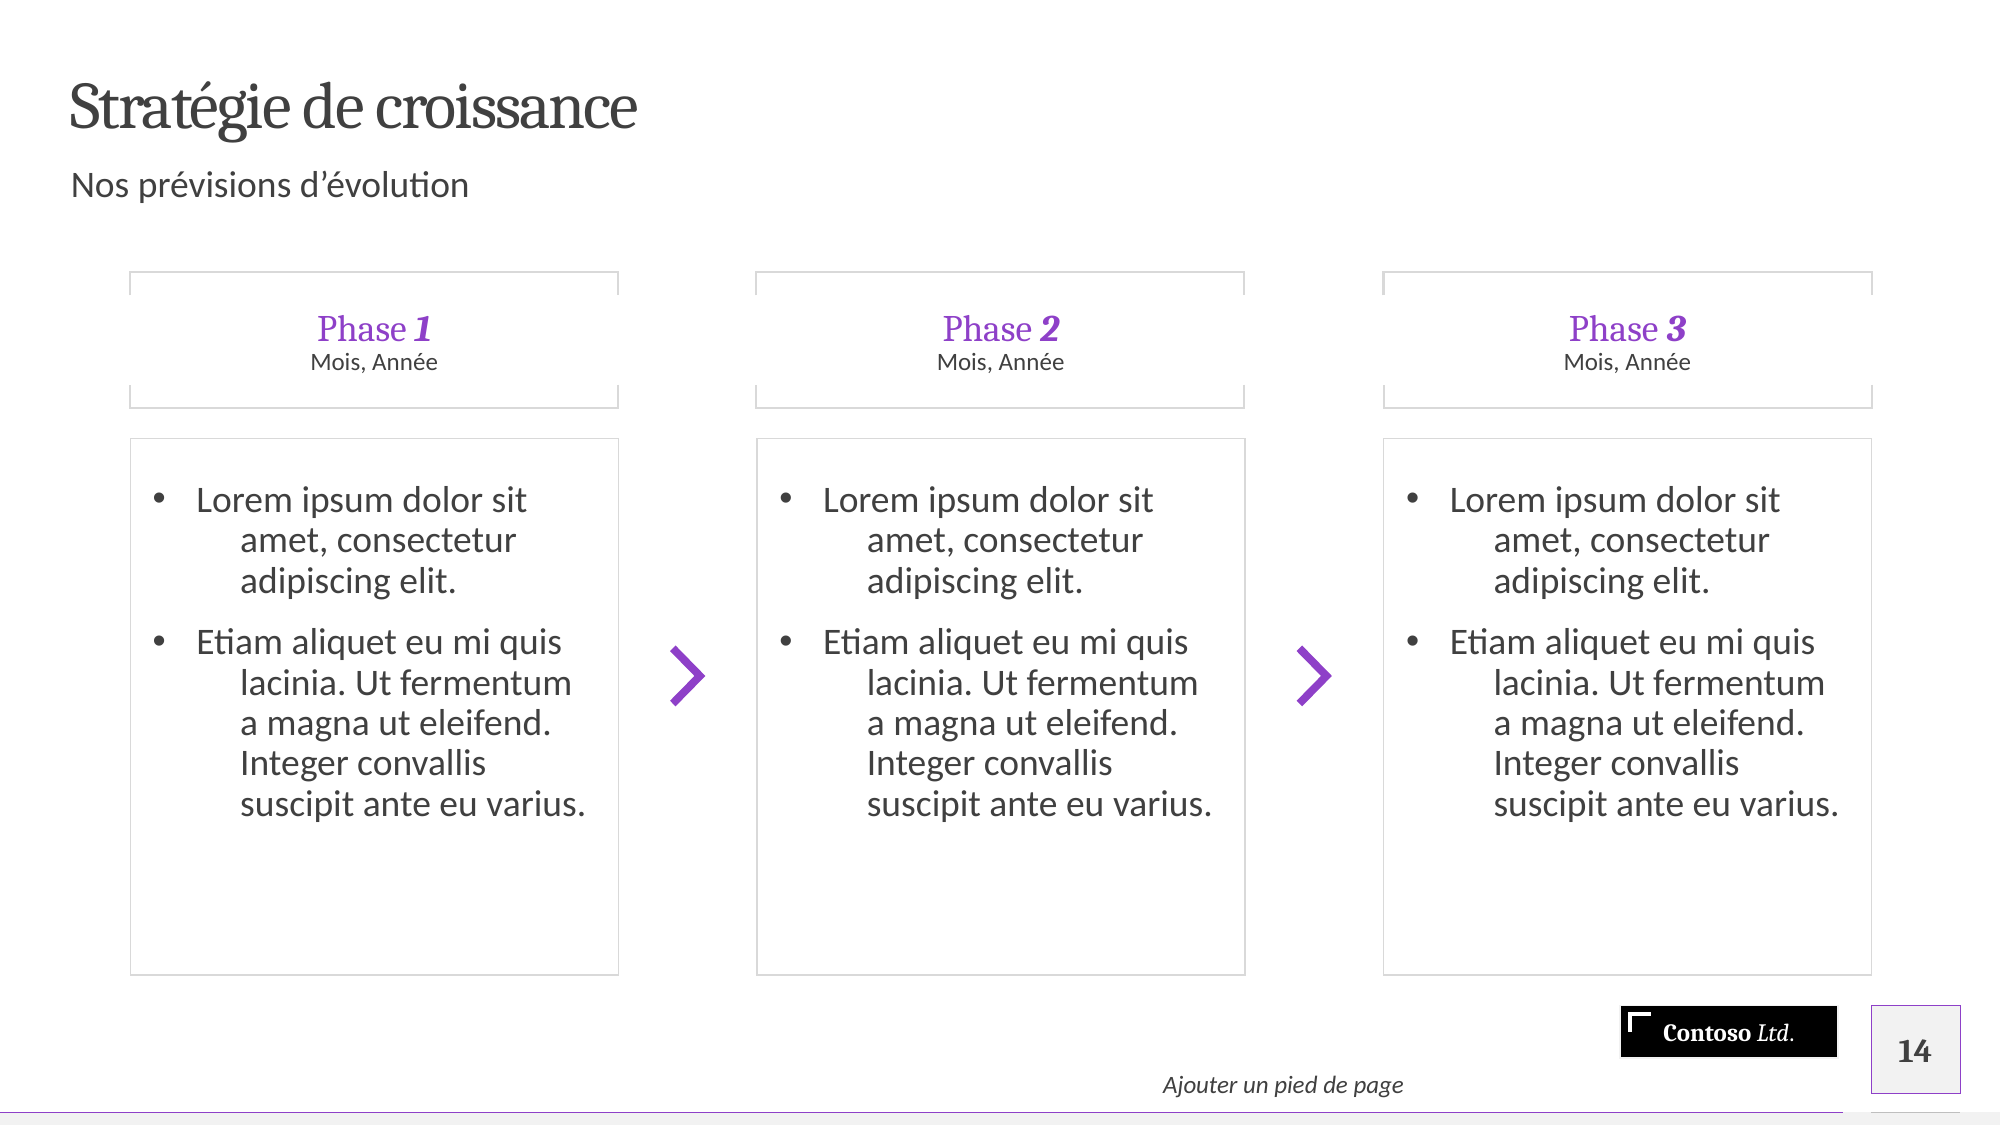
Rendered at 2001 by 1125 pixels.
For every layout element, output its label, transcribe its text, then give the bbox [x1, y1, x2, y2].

text_box 14 [1871, 1019, 1960, 1080]
title Stratégie de croissance [70, 70, 1932, 142]
list Lorem ipsum dolor sit amet, consectetur adipiscing elit. Etiam aliquet eu mi quis lacinia. Ut fermentum a magna ut eleifend. Integer convallis suscipit ante eu varius. [1383, 438, 1872, 976]
list Phase 2 Mois, Année [756, 283, 1246, 402]
list Nos prévisions d’évolution [70, 165, 1931, 225]
list Lorem ipsum dolor sit amet, consectetur adipiscing elit. Etiam aliquet eu mi quis lacinia. Ut fermentum a magna ut eleifend. Integer convallis suscipit ante eu varius. [130, 438, 619, 976]
list Phase 1 Mois, Année [130, 283, 619, 402]
text_box Ajouter un pied de page [1163, 1064, 1839, 1099]
list Lorem ipsum dolor sit amet, consectetur adipiscing elit. Etiam aliquet eu mi quis lacinia. Ut fermentum a magna ut eleifend. Integer convallis suscipit ante eu varius. [756, 438, 1246, 976]
list Phase 3 Mois, Année [1383, 283, 1872, 402]
